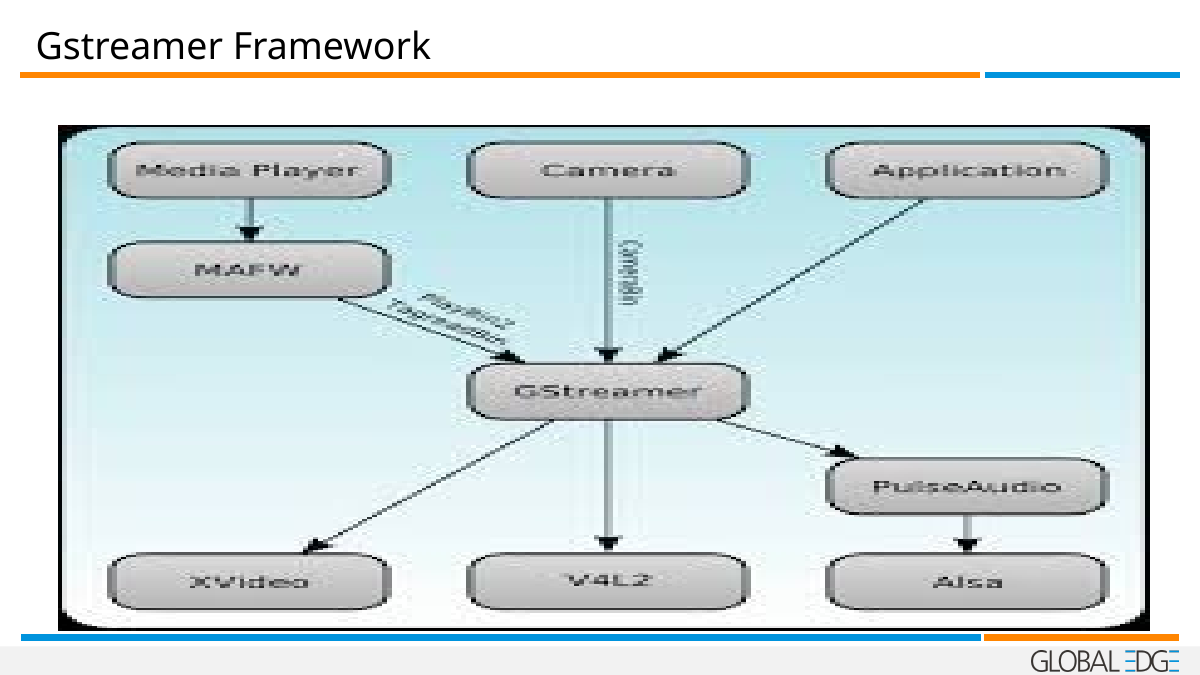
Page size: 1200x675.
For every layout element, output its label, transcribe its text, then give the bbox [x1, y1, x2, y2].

title Gstreamer Framework [24, 18, 1200, 71]
picture [58, 125, 1150, 631]
picture [1031, 650, 1179, 672]
